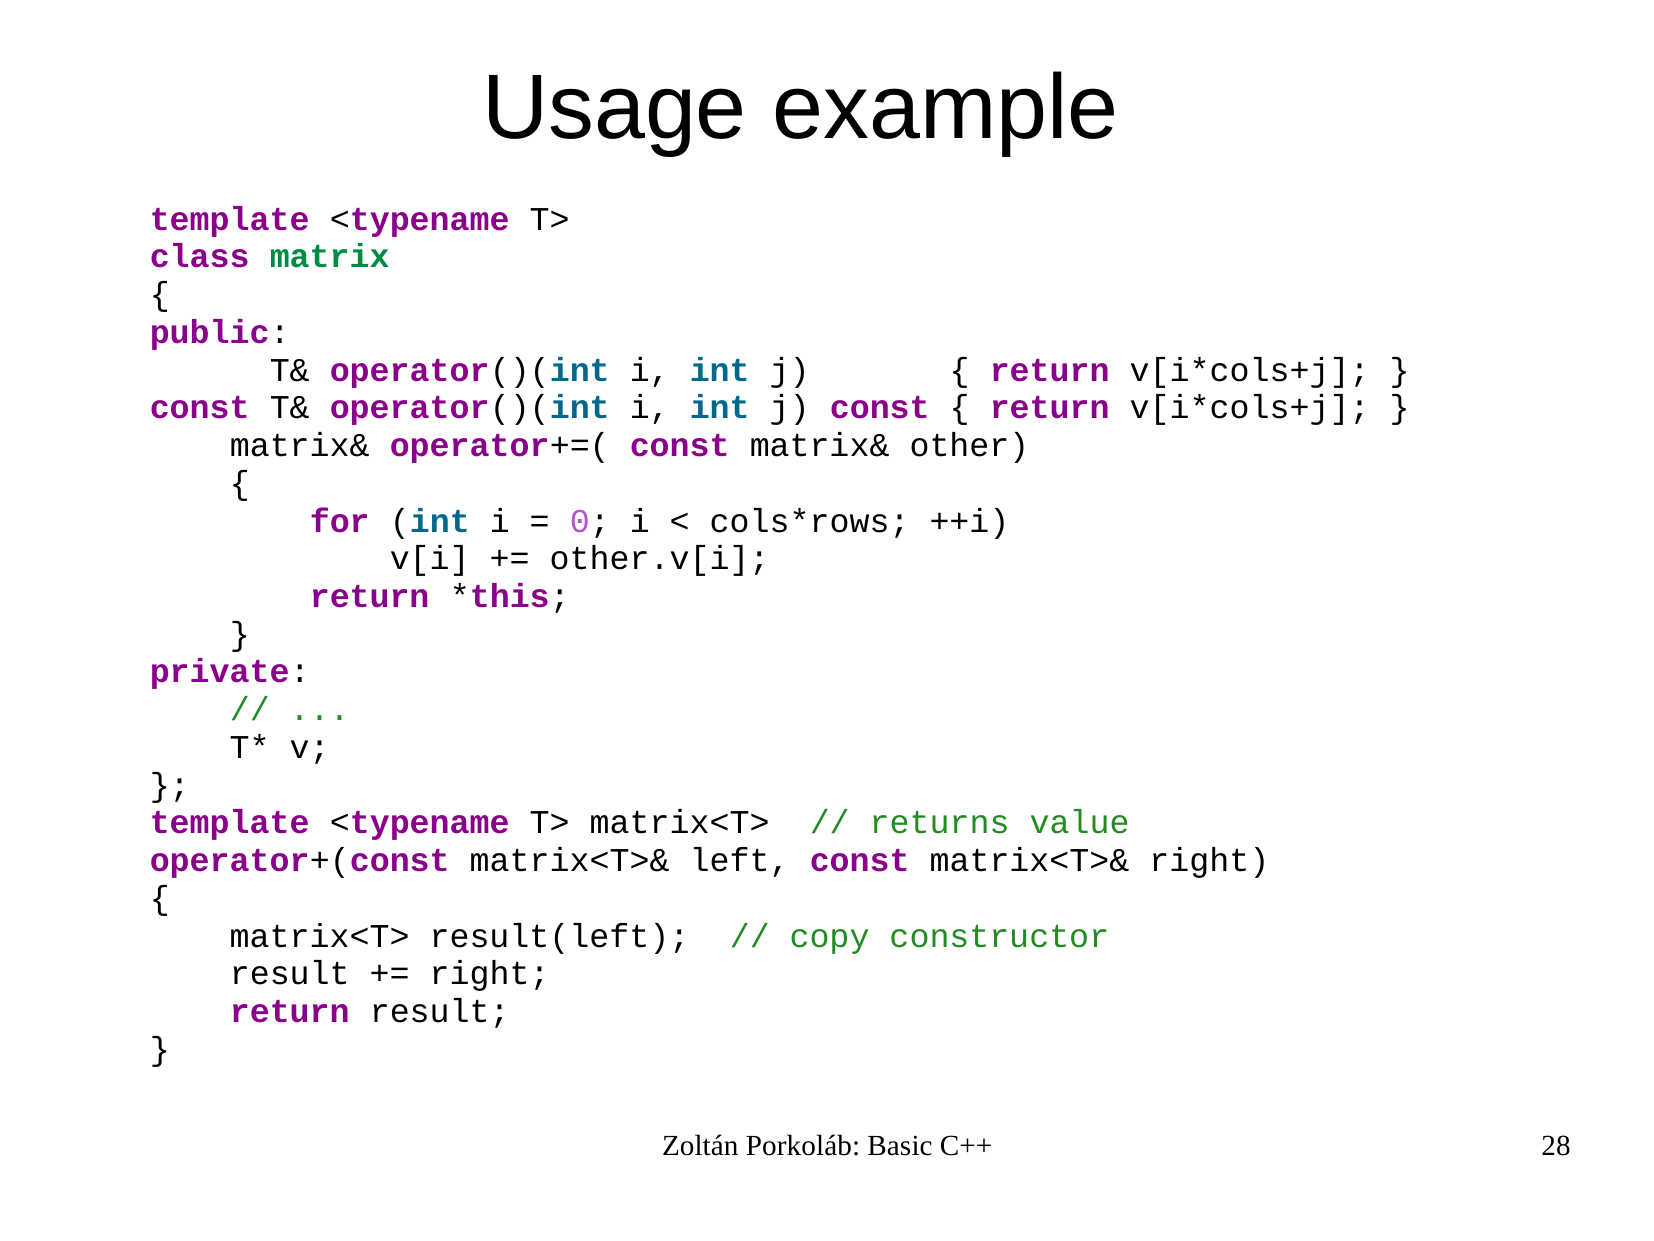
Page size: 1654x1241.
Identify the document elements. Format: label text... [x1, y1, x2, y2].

text_box template <typename T> class matrix { public: T& operator()(int i, int j) { return v[i*cols+j]; } const T& operator()(int i, int j) const { return v[i*cols+j]; } matrix& operator+=( const matrix& other) { for (int i = 0; i < cols*rows; ++i) v[i] += other.v[i]; return *this; } private: // ... T* v; }; template <typename T> matrix<T> // returns value operator+(const matrix<T>& left, const matrix<T>& right) { matrix<T> result(left); // copy constructor result += right; return result; } [135, 195, 1606, 1201]
title Usage example [56, 2, 1546, 211]
